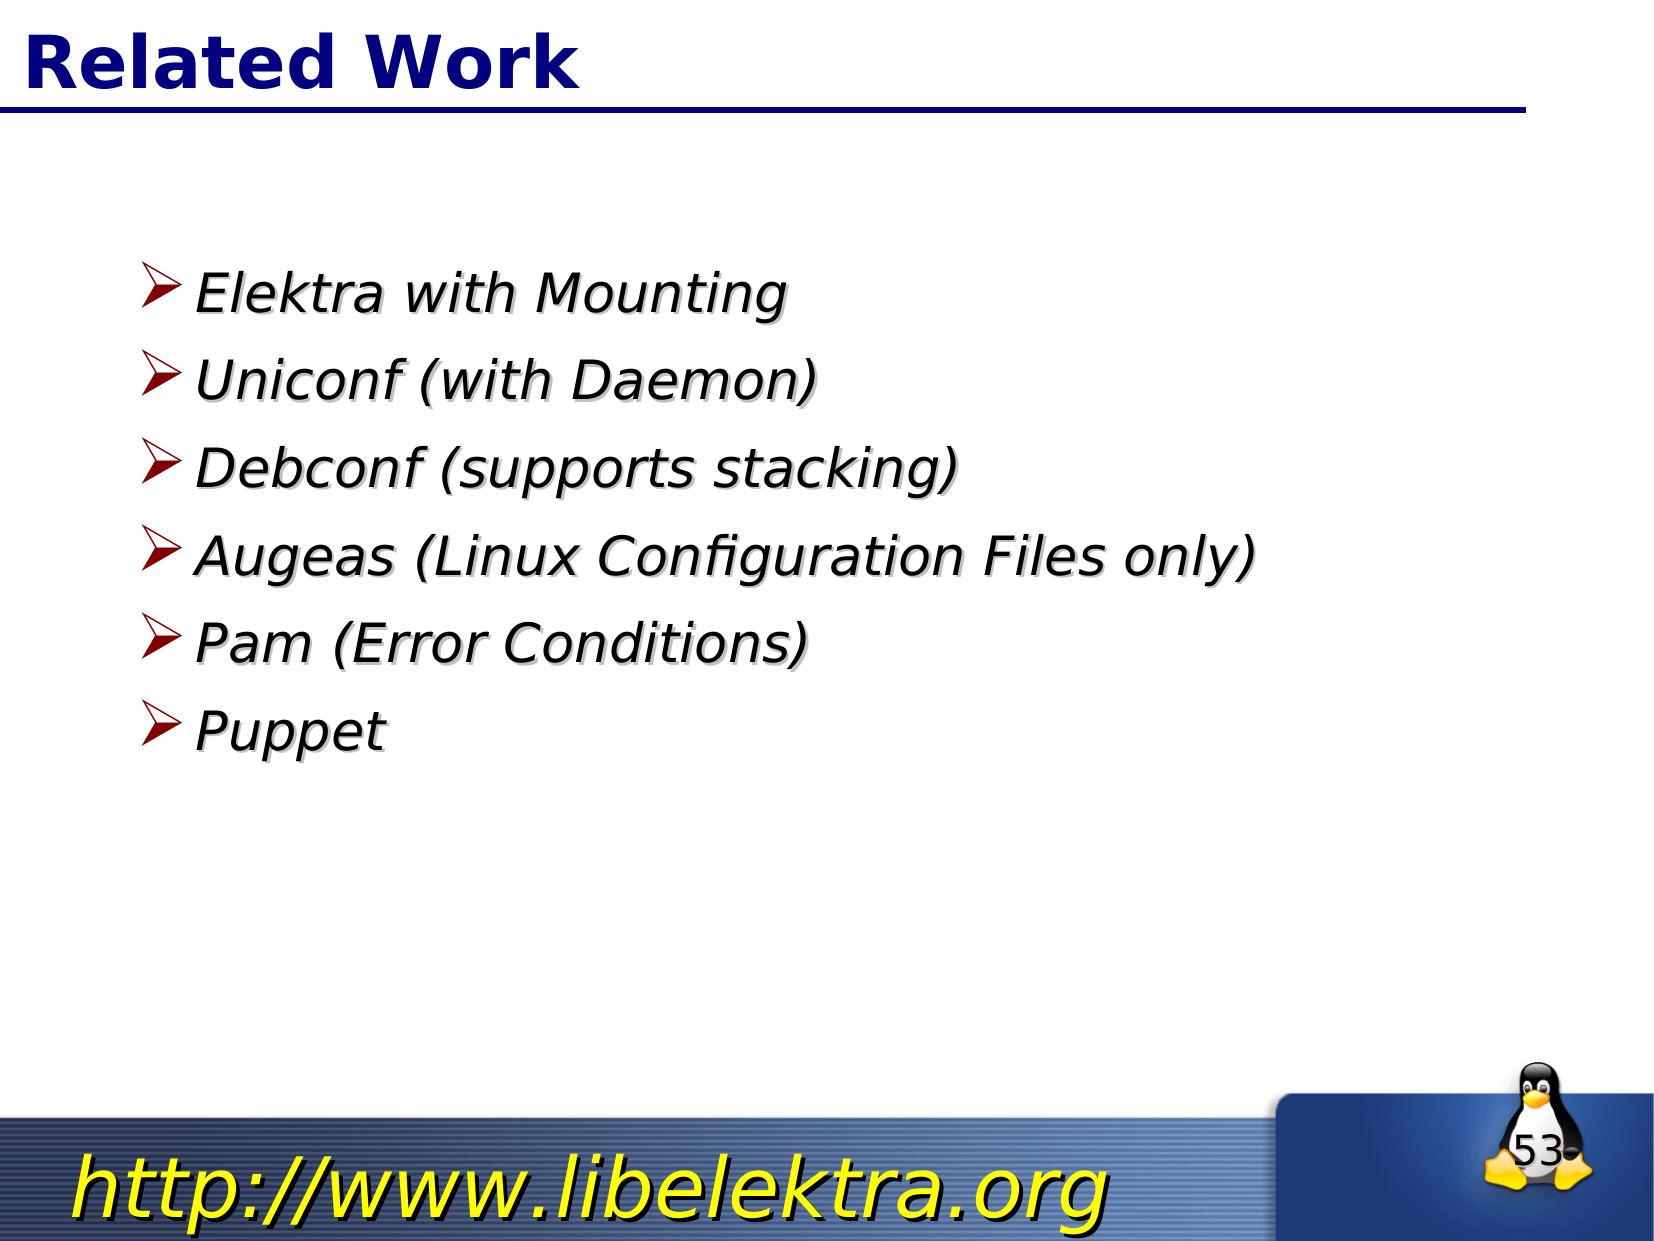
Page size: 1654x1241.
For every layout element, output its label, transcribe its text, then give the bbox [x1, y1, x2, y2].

text_box <Nummer> [1312, 1122, 1565, 1178]
picture [0, 1061, 1654, 1241]
list Elektra with Mounting Uniconf (with Daemon) Debconf (supports stacking) Augeas (Linux Configuration Files only) Pam (Error Conditions) Puppet [121, 250, 1534, 1116]
text_box Related Work [22, 14, 1611, 111]
